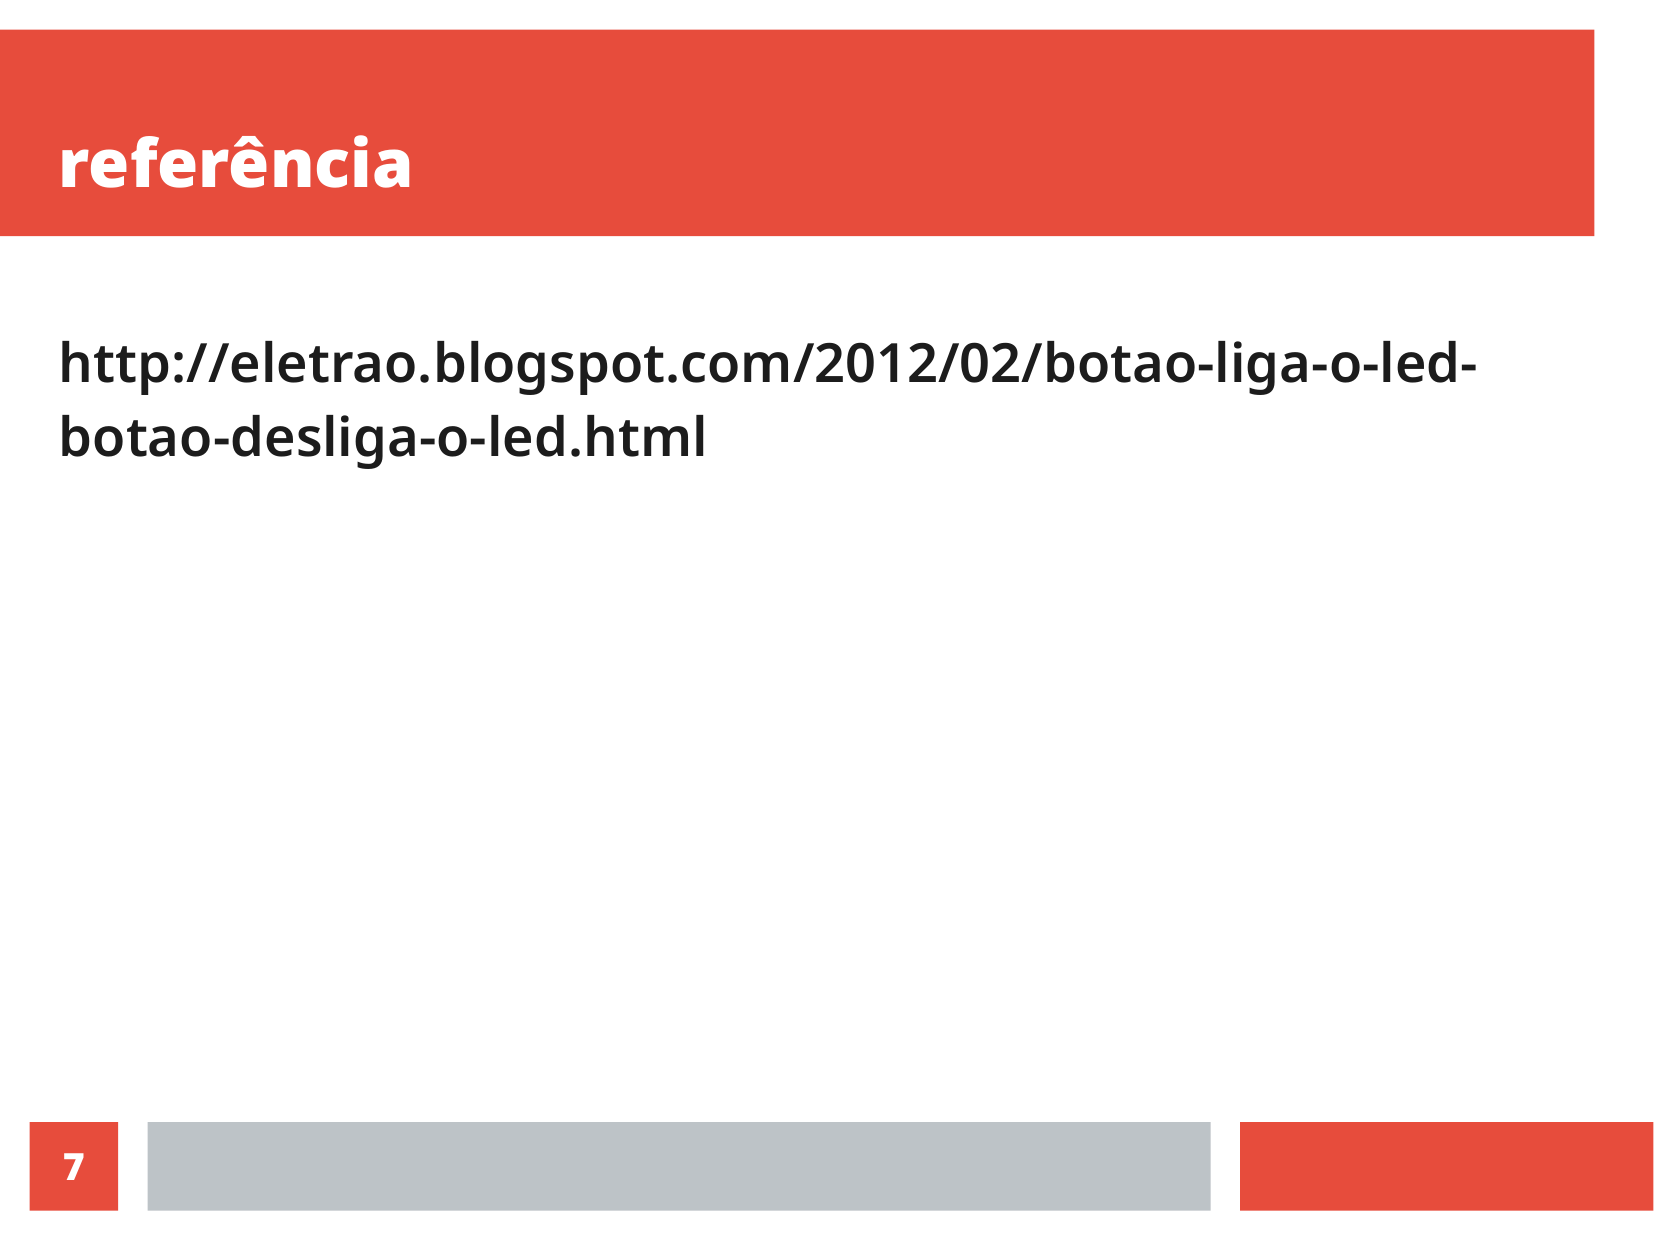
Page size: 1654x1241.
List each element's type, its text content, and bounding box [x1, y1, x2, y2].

title referência [59, 59, 1595, 207]
list http://eletrao.blogspot.com/2012/02/botao-liga-o-led-botao-desliga-o-led.html [59, 324, 1565, 1093]
